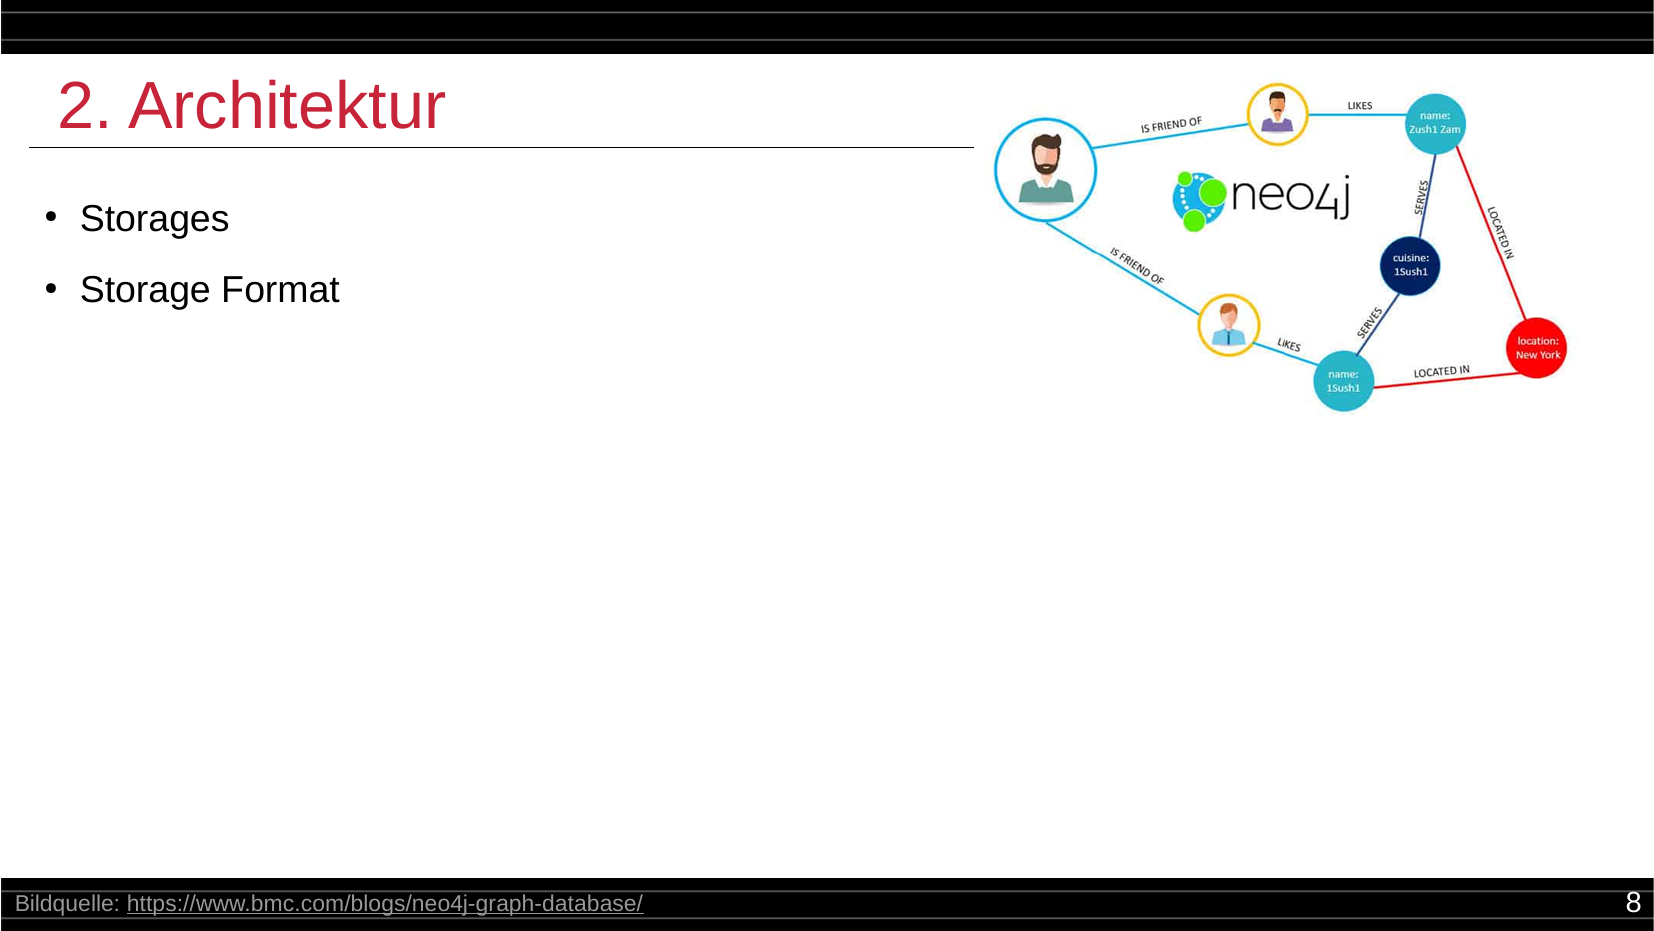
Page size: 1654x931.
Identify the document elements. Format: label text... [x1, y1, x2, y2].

text_box Storages Storage Format [29, 118, 473, 450]
picture [1, 878, 1654, 931]
text_box Bildquelle: https://www.bmc.com/blogs/neo4j-graph-database/ [0, 883, 1329, 931]
picture [1, 0, 1654, 54]
title 2. Architektur [57, 63, 974, 147]
picture [974, 59, 1596, 450]
